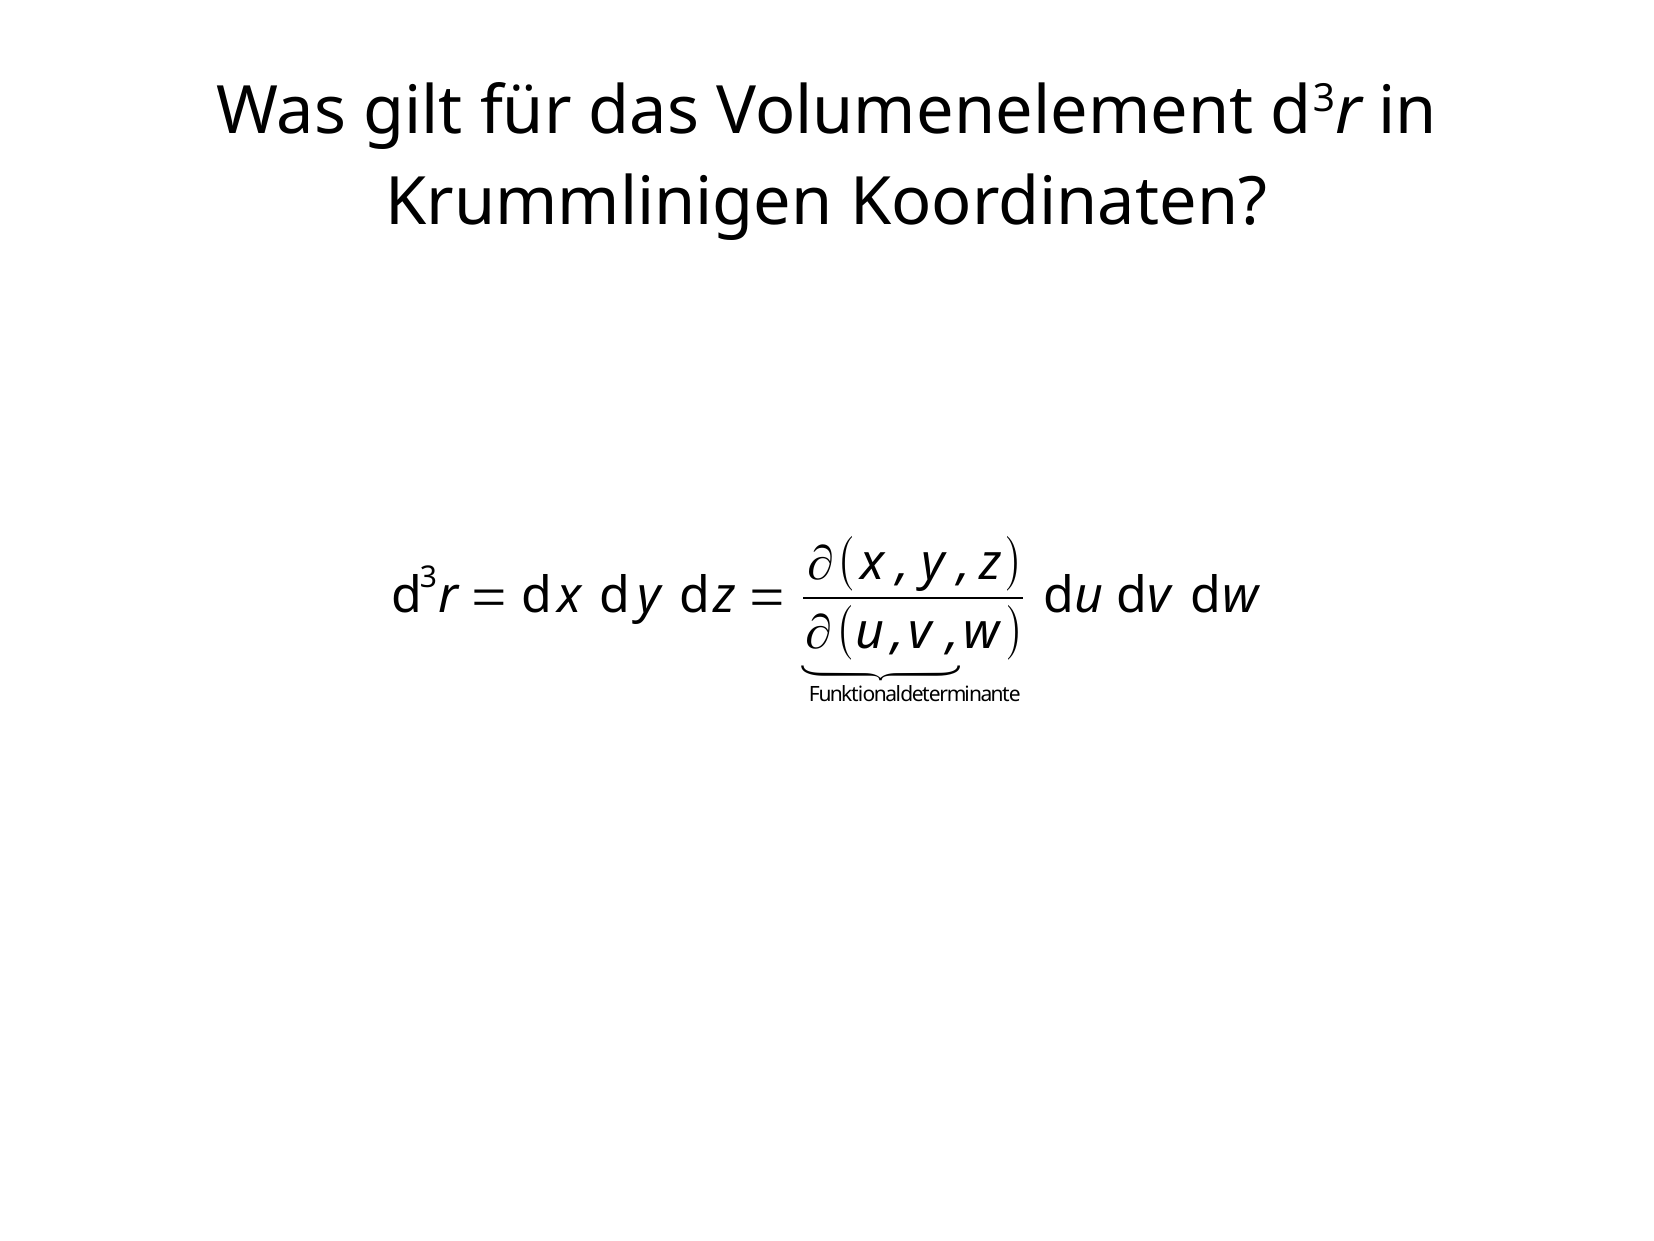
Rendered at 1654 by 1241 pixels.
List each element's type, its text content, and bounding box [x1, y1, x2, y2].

chart [385, 532, 1269, 708]
title Was gilt für das Volumenelement d3r in Krummlinigen Koordinaten? [82, 49, 1571, 257]
